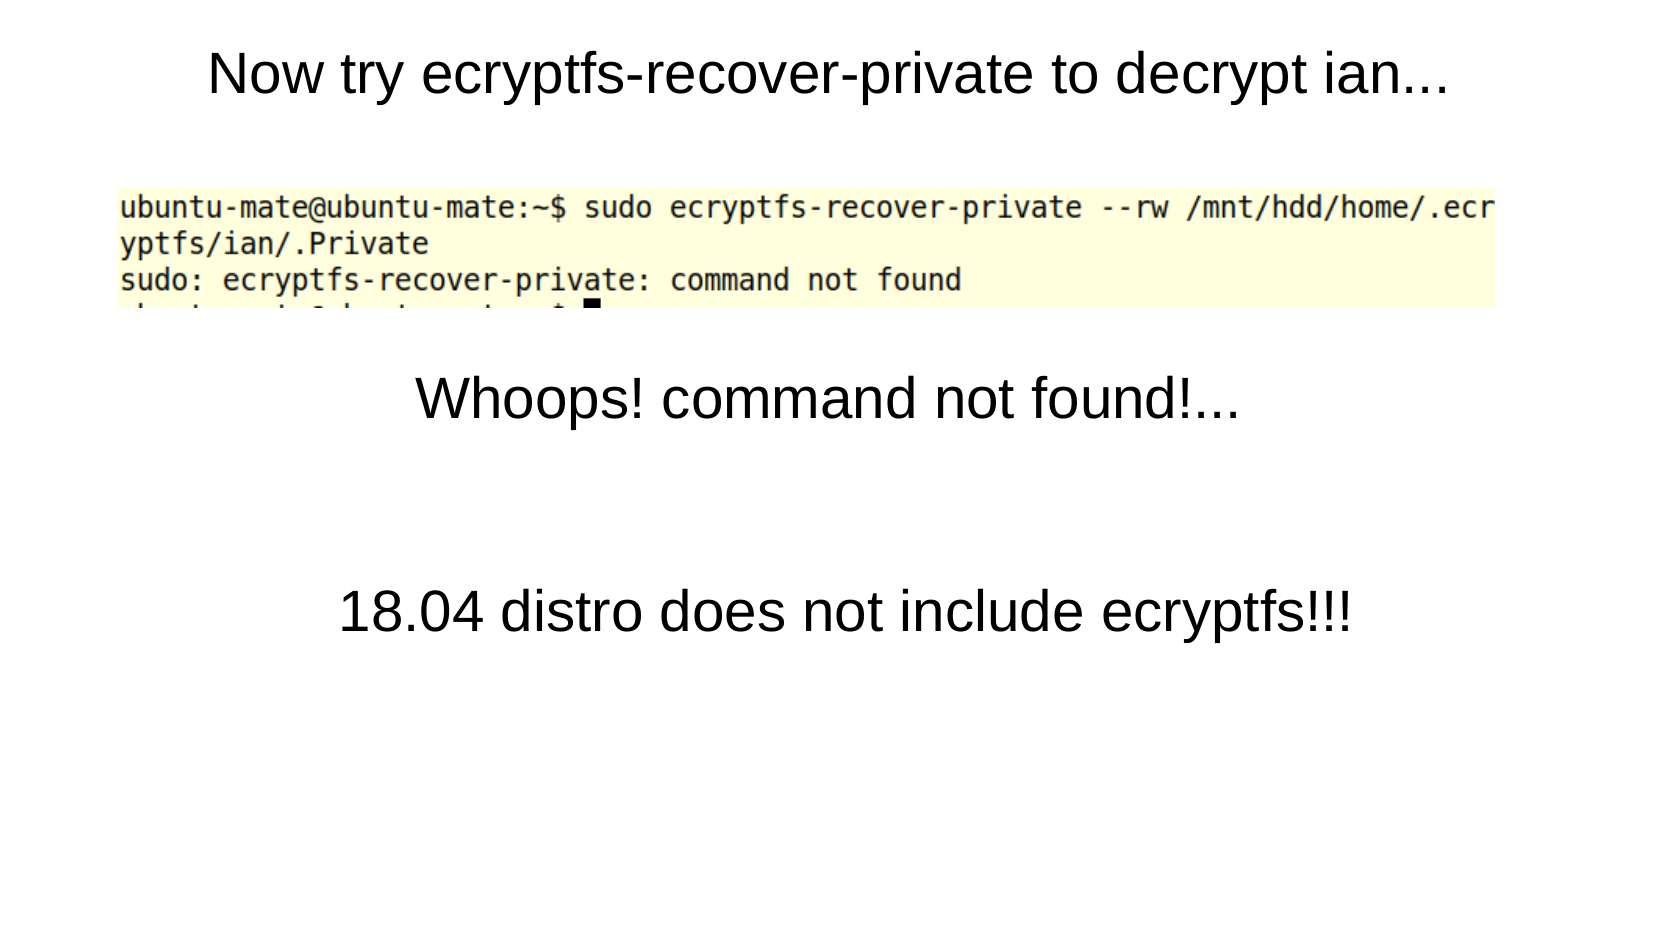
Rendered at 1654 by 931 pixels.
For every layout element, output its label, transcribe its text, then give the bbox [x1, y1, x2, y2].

title 18.04 distro does not include ecryptfs!!! [17, 548, 1642, 674]
title Whoops! command not found!... [0, 336, 1624, 461]
title Now try ecryptfs-recover-private to decrypt ian... [0, 11, 1624, 136]
picture [118, 188, 1495, 308]
